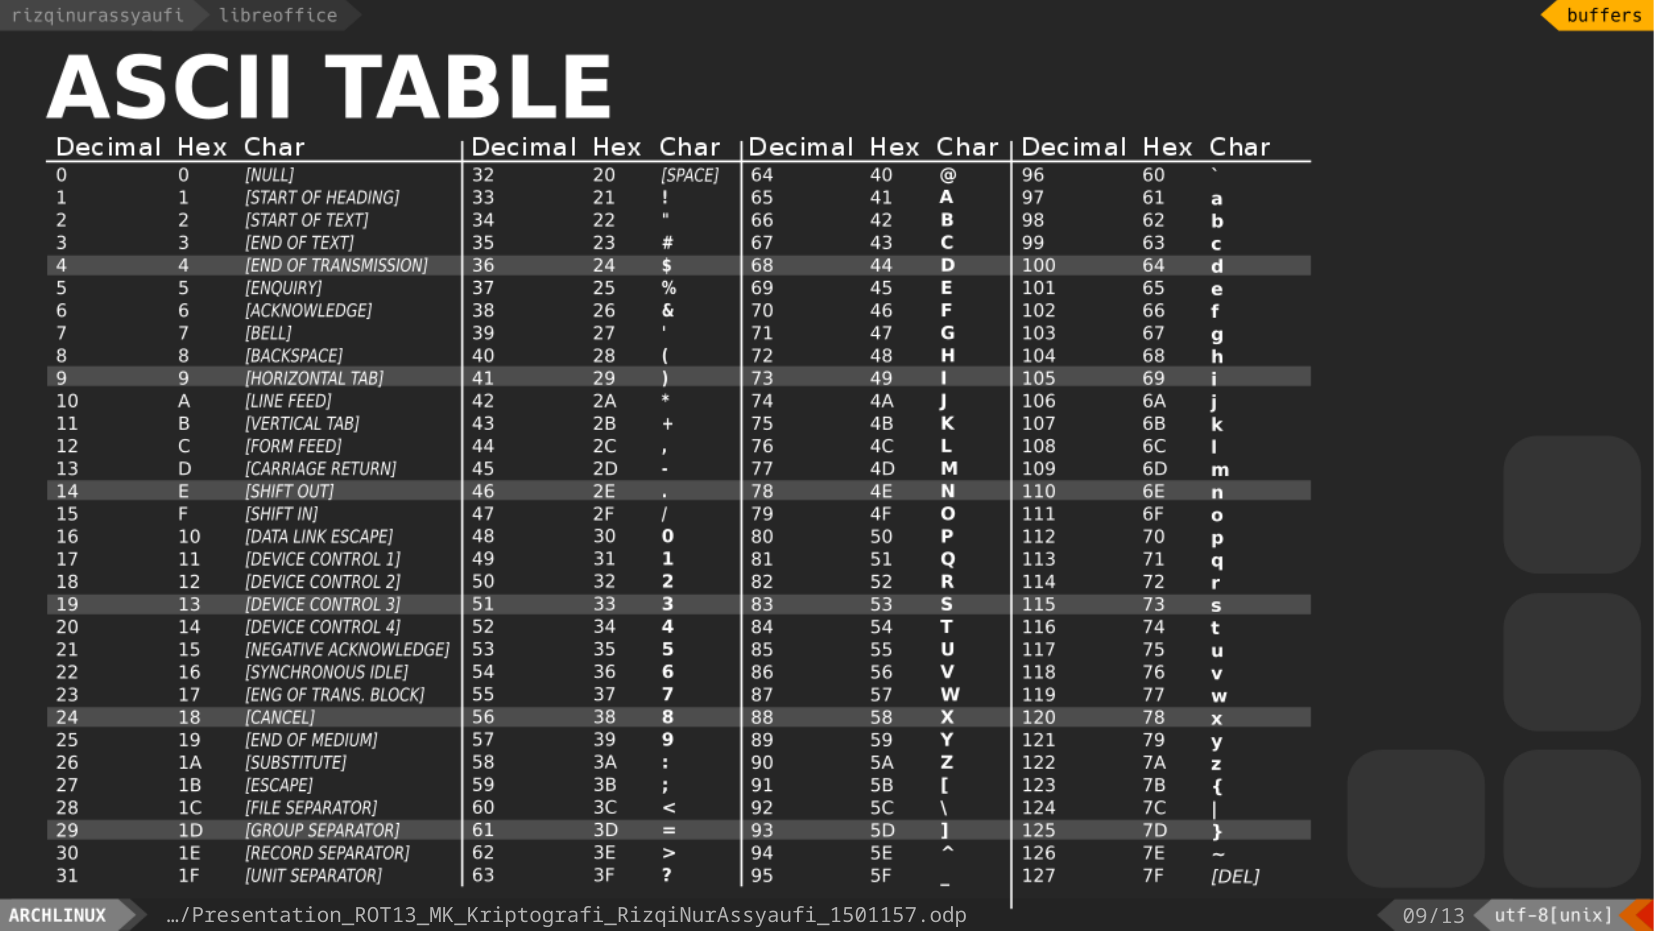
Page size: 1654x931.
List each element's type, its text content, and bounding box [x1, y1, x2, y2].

picture [0, 0, 1654, 931]
text_box …/Presentation_ROT13_MK_Kriptografi_RizqiNurAssyaufi_1501157.odp [151, 914, 982, 931]
text_box 09/13 [1387, 895, 1481, 931]
